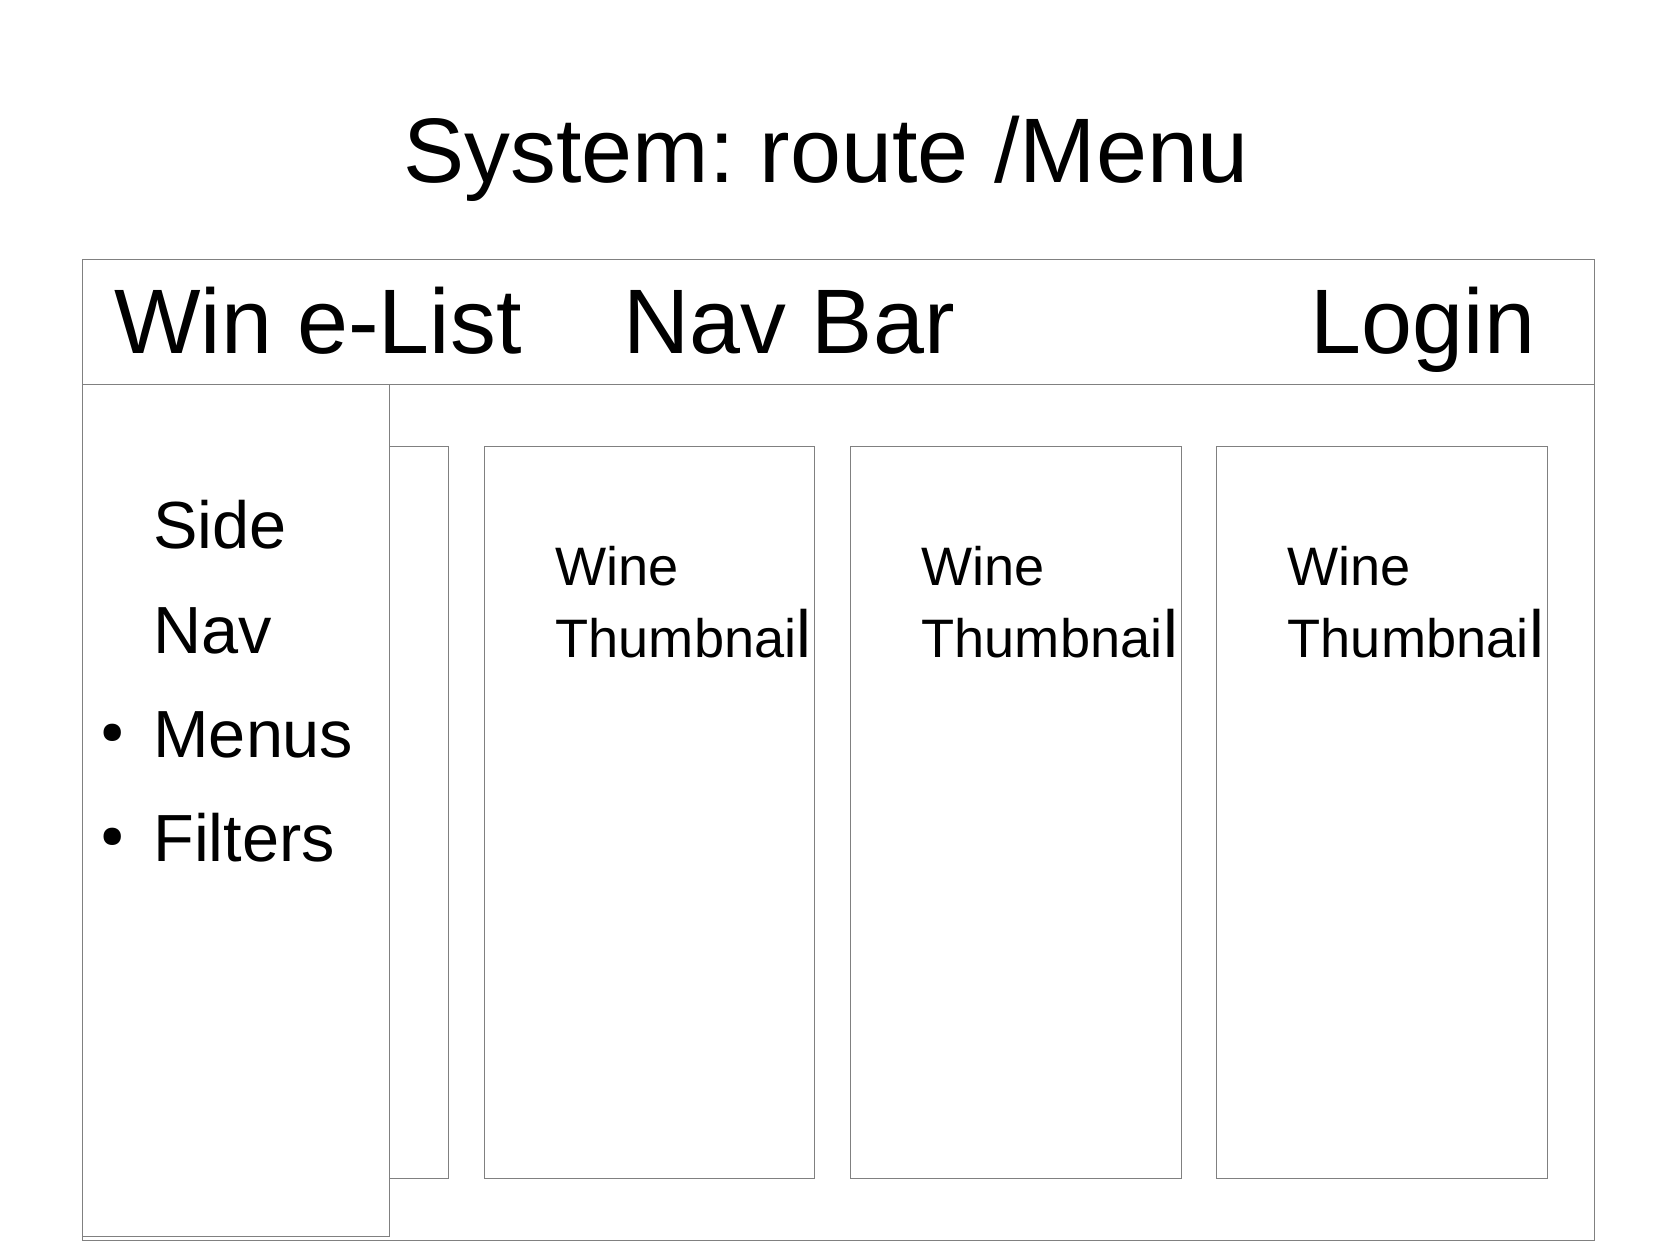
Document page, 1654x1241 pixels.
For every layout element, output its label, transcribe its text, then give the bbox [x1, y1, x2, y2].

title System: route /Menu [82, 88, 1571, 213]
list [82, 259, 1595, 1241]
